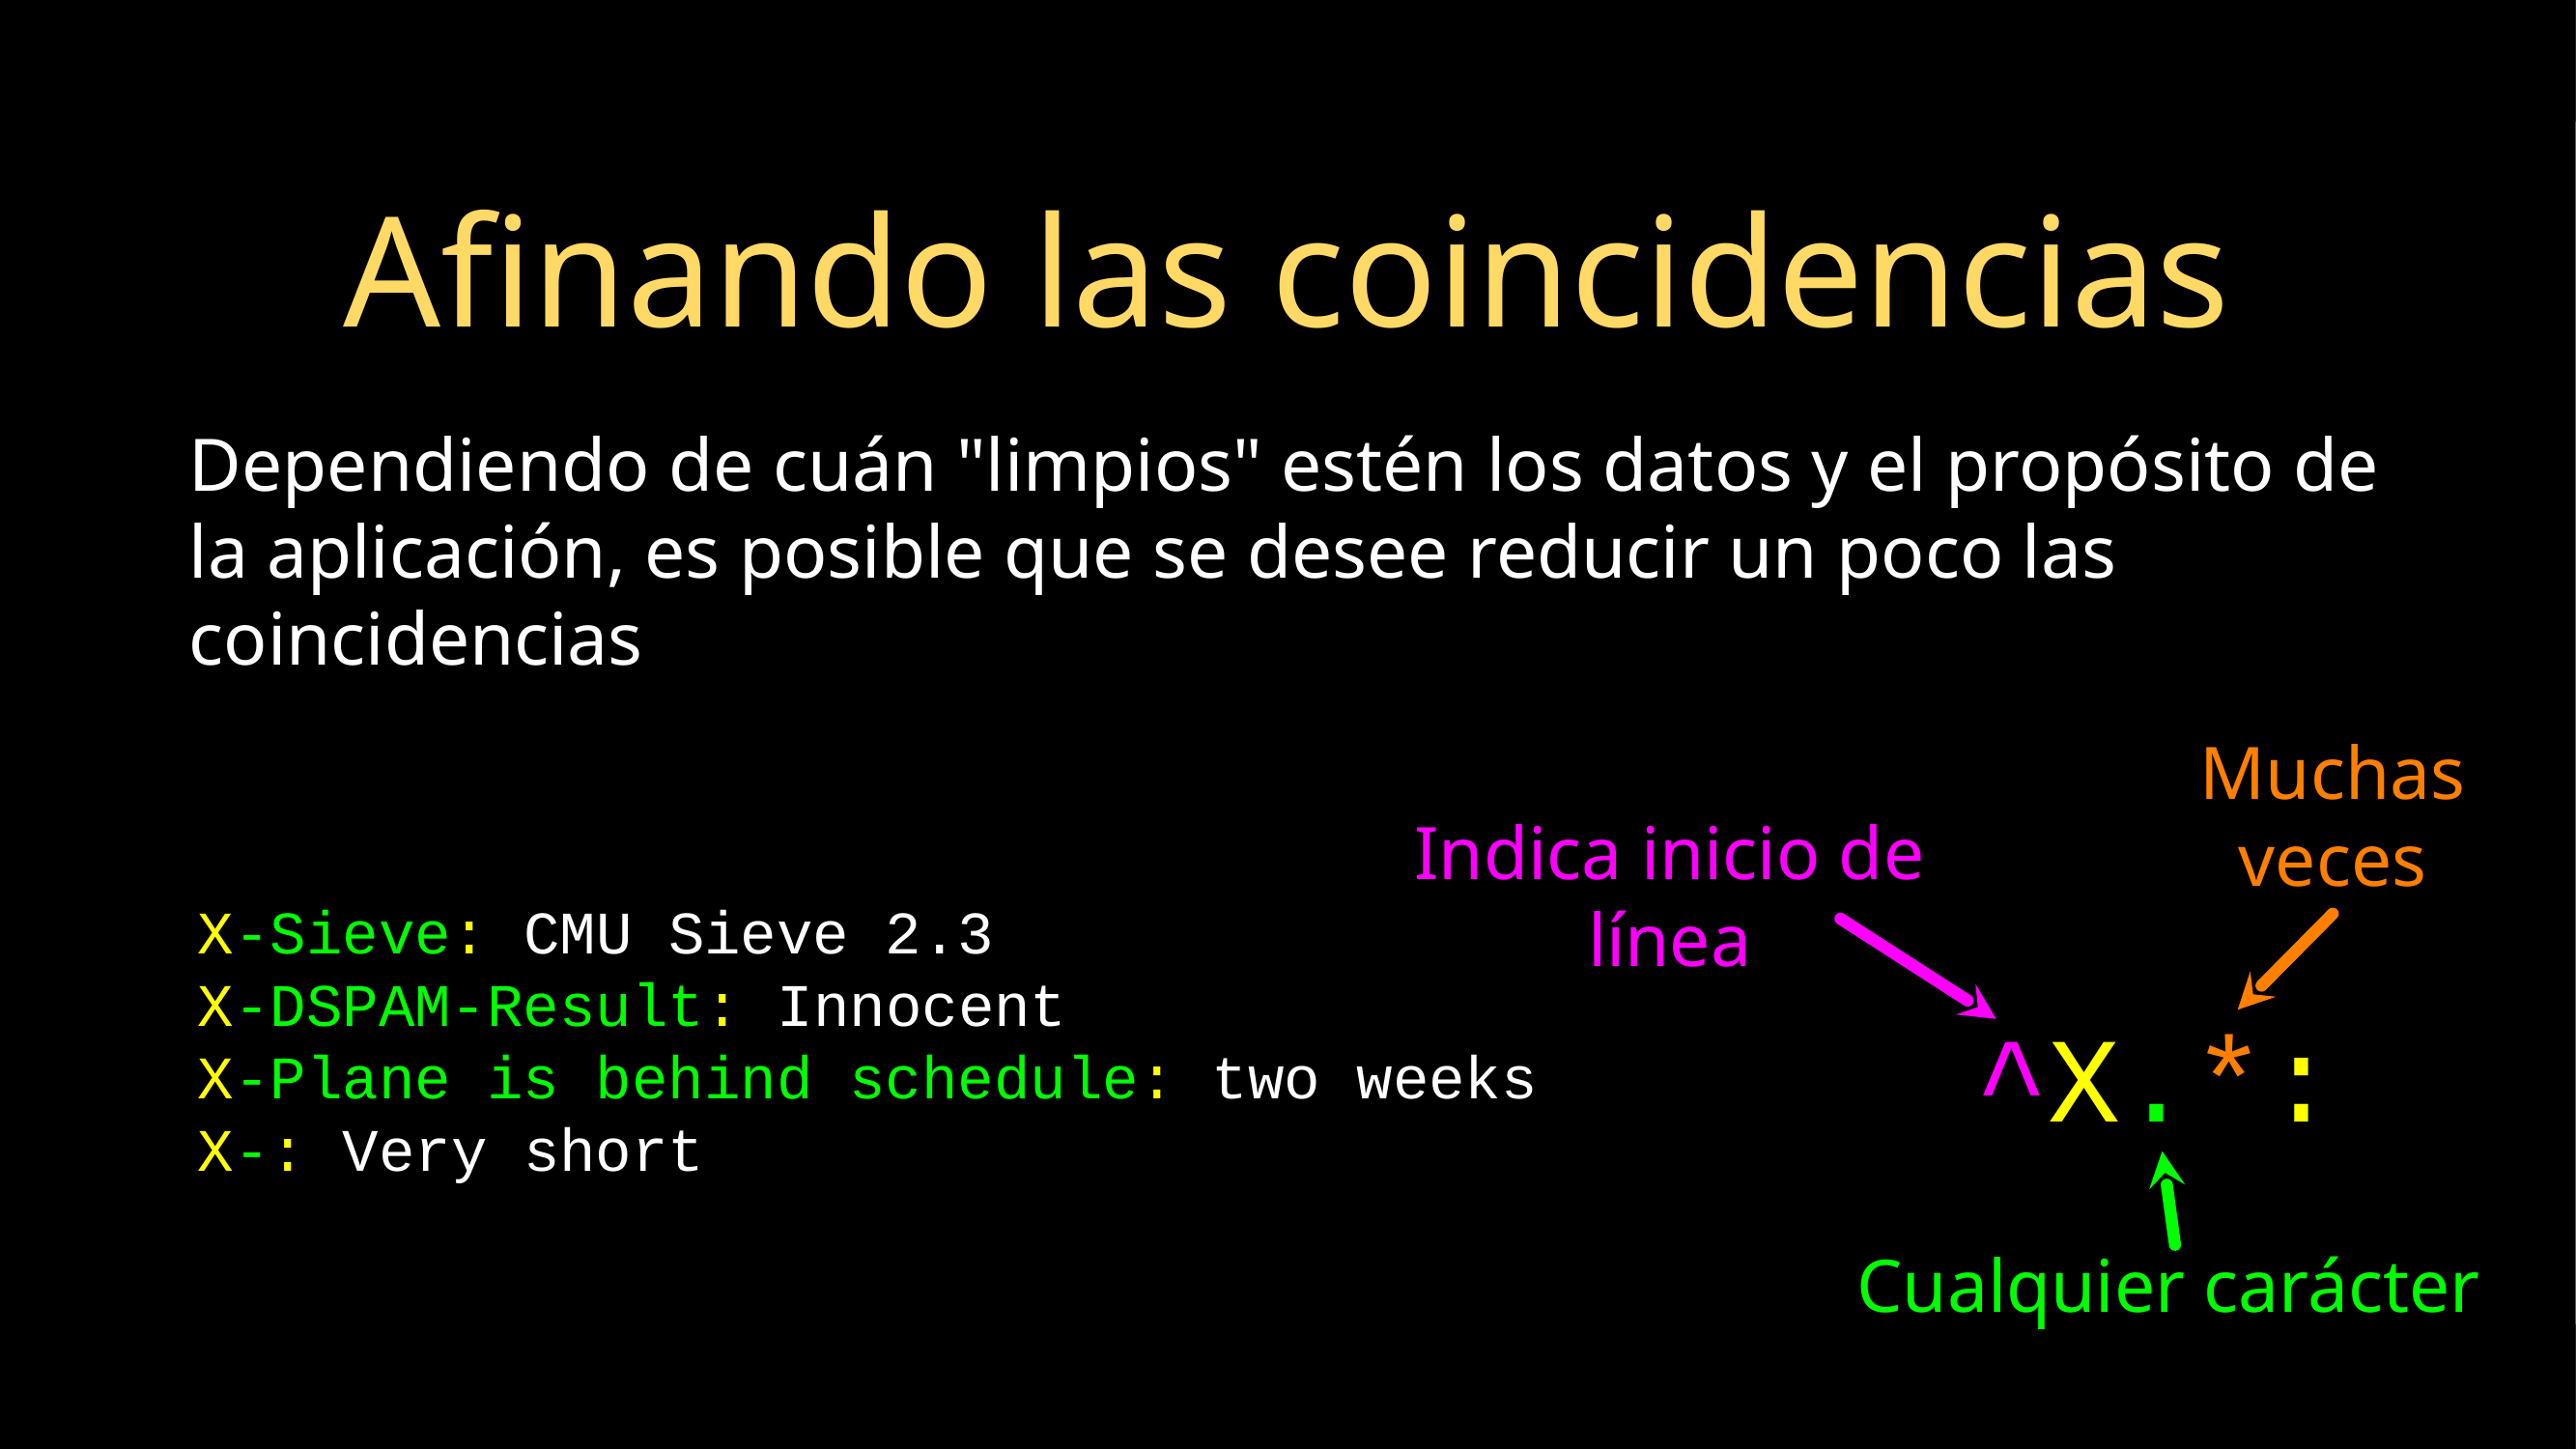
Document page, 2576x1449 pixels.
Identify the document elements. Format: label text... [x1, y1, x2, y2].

text_box ^X.*: [1912, 996, 2400, 1151]
text_box Muchas veces [2157, 714, 2508, 914]
text_box Cualquier carácter [1786, 1234, 2551, 1332]
text_box X-Sieve: CMU Sieve 2.3 X-DSPAM-Result: Innocent X-Plane is behind schedule: two weeks X-: Very short [197, 865, 1592, 1211]
text_box Indica inicio de línea [1382, 792, 1957, 997]
list Dependiendo de cuán "limpios" estén los datos y el propósito de la aplicación, es posible que se desee reducir un poco las coincidencias [183, 412, 2391, 652]
title Afinando las coincidencias [183, 128, 2391, 403]
